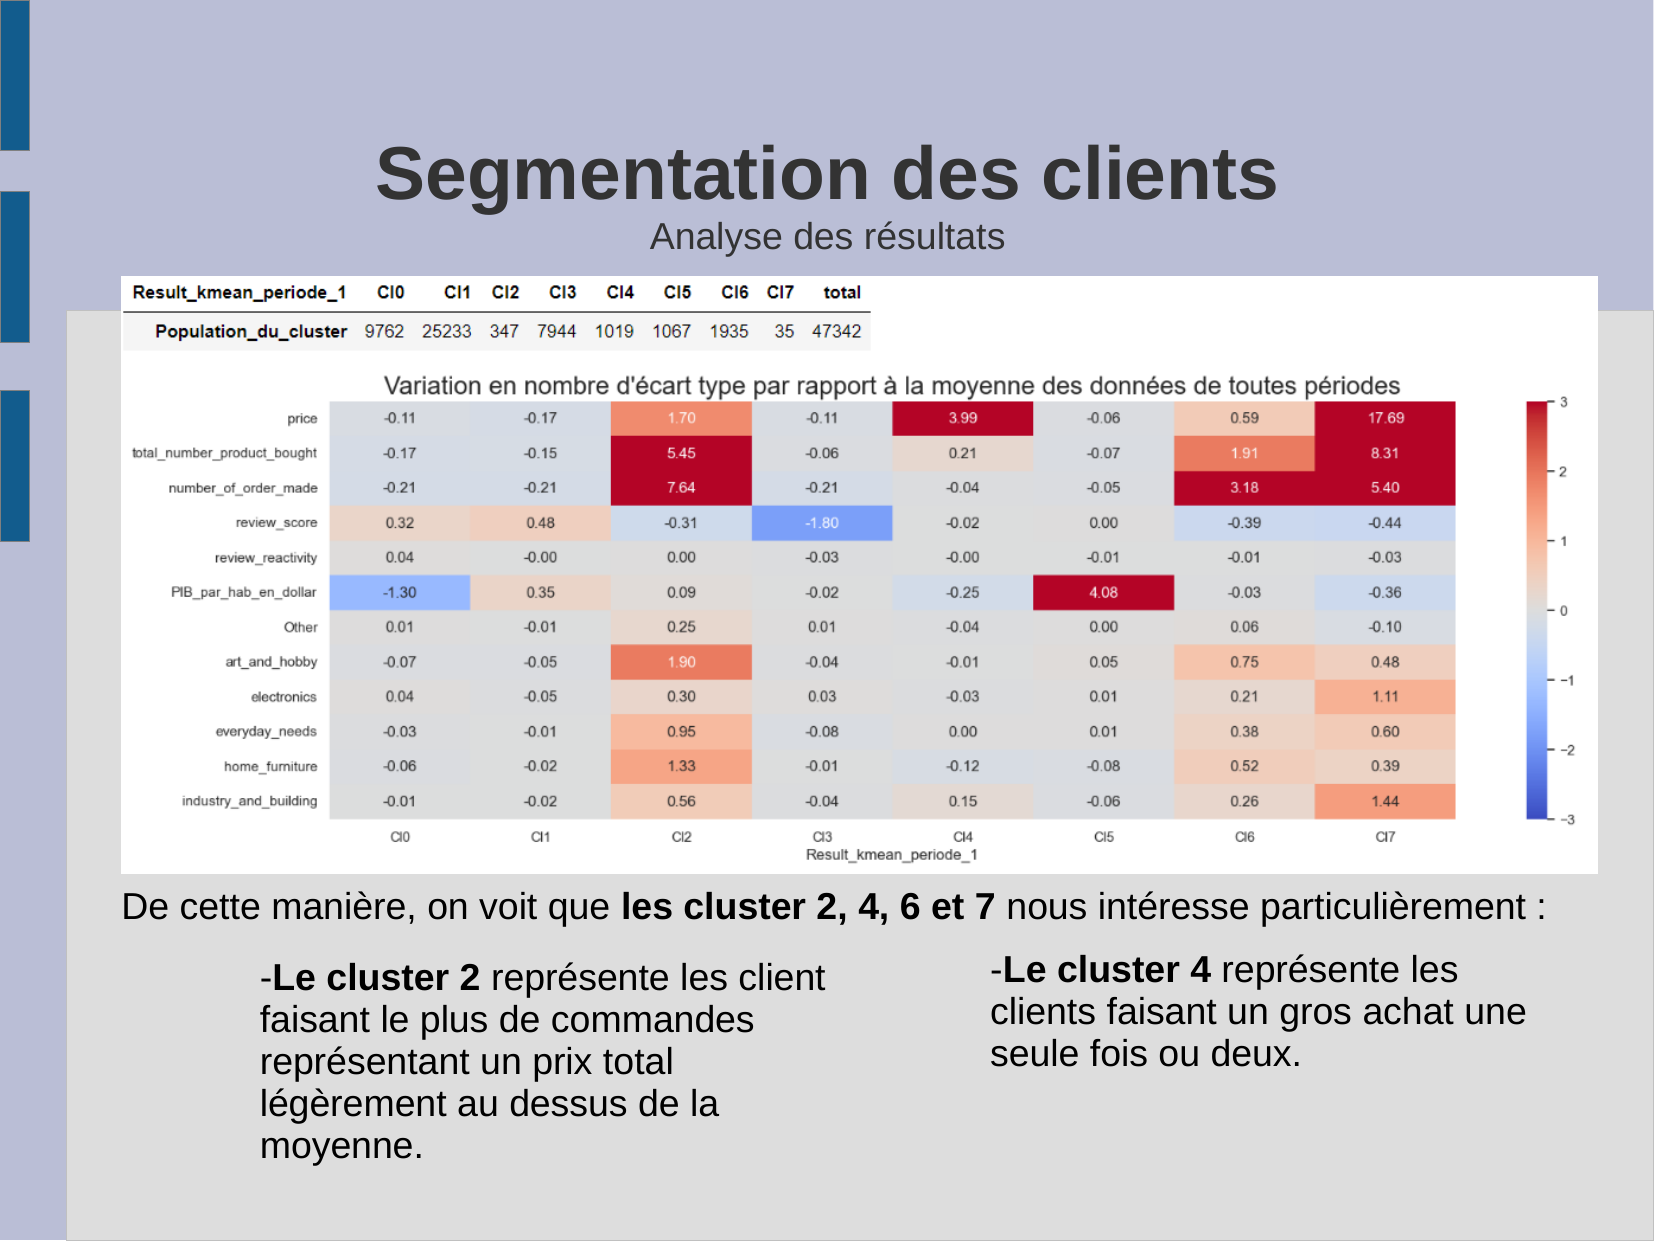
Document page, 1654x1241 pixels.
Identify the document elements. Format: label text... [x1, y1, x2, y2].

text_box -Le cluster 4 représente les clients faisant un gros achat une seule fois ou deux. [990, 948, 1534, 1076]
text_box -Le cluster 2 représente les client faisant le plus de commandes représentant un prix total légèrement au dessus de la moyenne. [259, 956, 863, 1169]
title Segmentation des clients Analyse des résultats [121, 91, 1534, 276]
picture [121, 276, 1598, 875]
text_box De cette manière, on voit que les cluster 2, 4, 6 et 7 nous intéresse particulièrement : [121, 885, 1607, 930]
